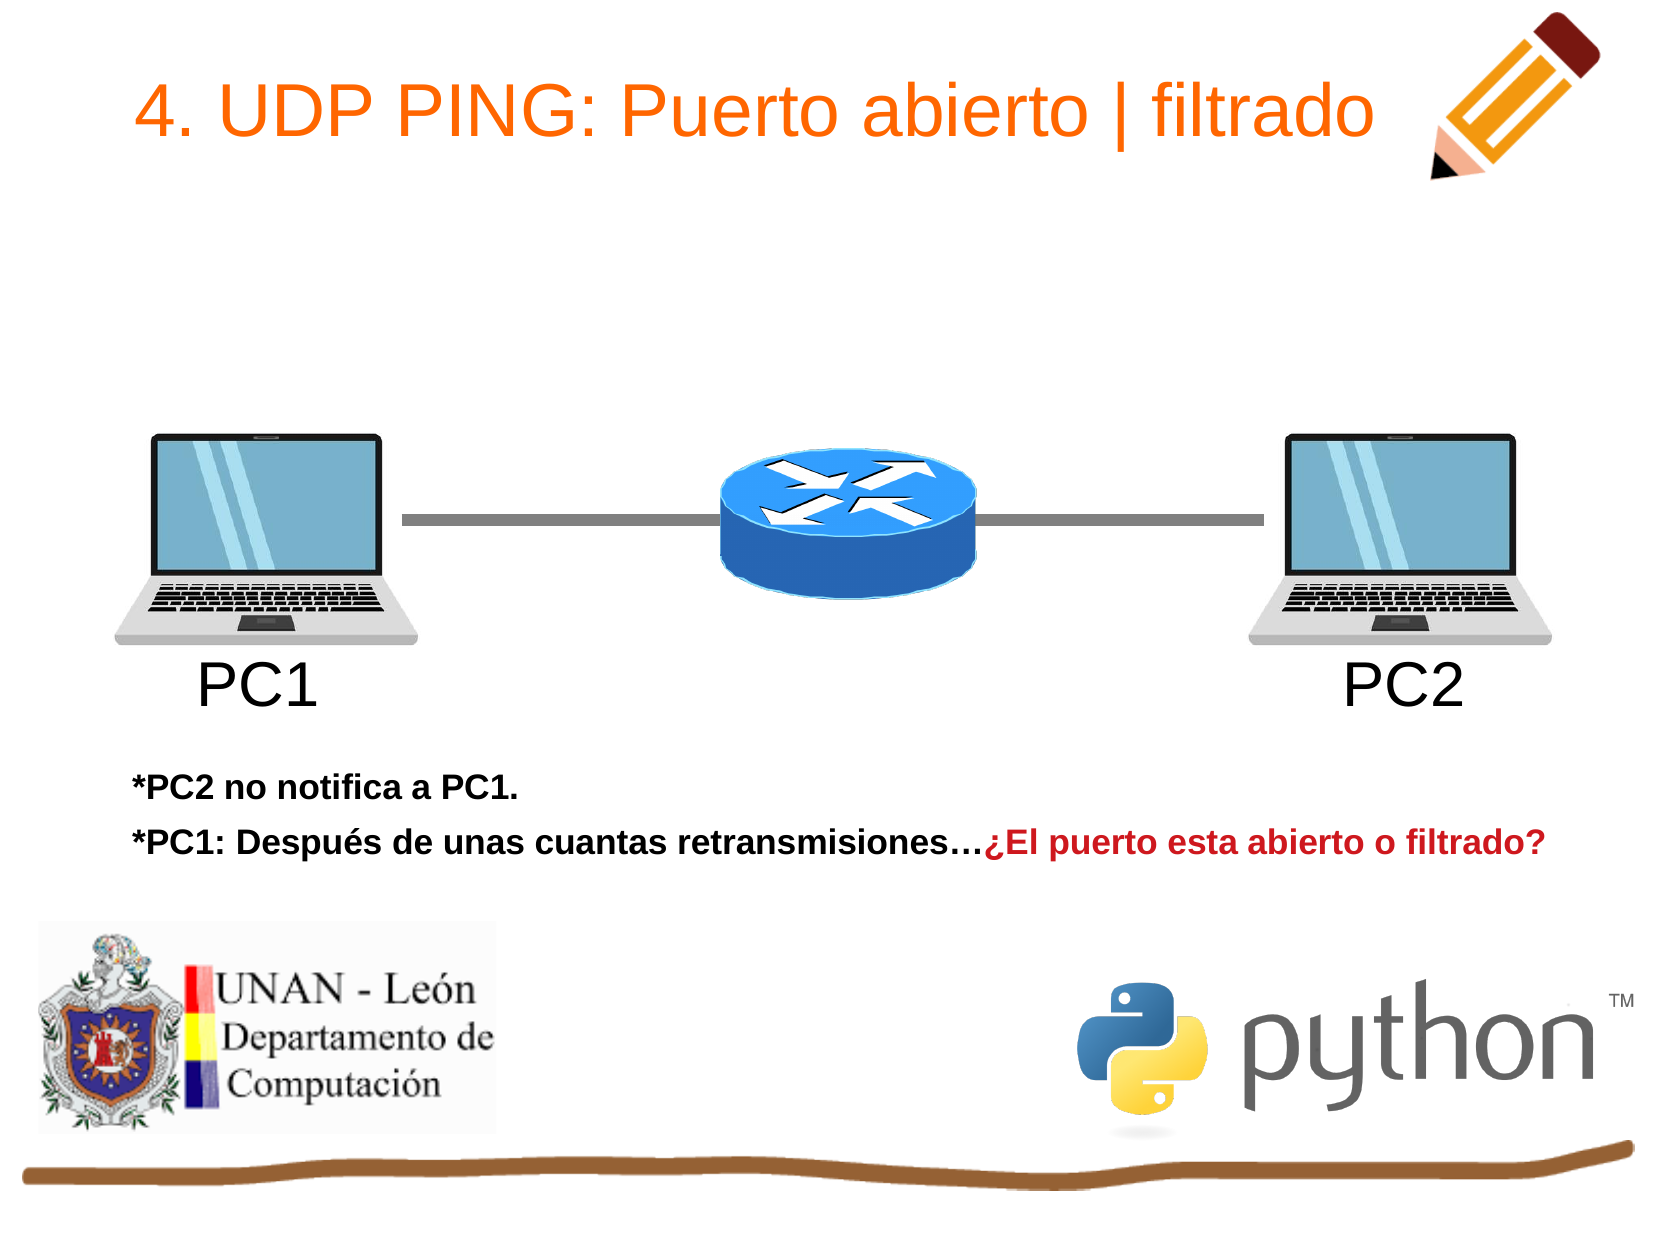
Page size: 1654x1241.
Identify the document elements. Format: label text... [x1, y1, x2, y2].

list PC2 [1275, 649, 1501, 721]
picture [1240, 425, 1556, 650]
list *PC2 no notifica a PC1. *PC1: Después de unas cuantas retransmisiones…¿El puerto esta abierto o filtrado? [94, 767, 1560, 898]
picture [106, 425, 422, 650]
title 4. UDP PING: Puerto abierto | filtrado [82, 49, 1430, 172]
picture [22, 970, 1647, 1191]
list PC1 [129, 649, 355, 721]
picture [720, 448, 978, 601]
picture [1430, 12, 1601, 181]
picture [38, 921, 497, 1134]
